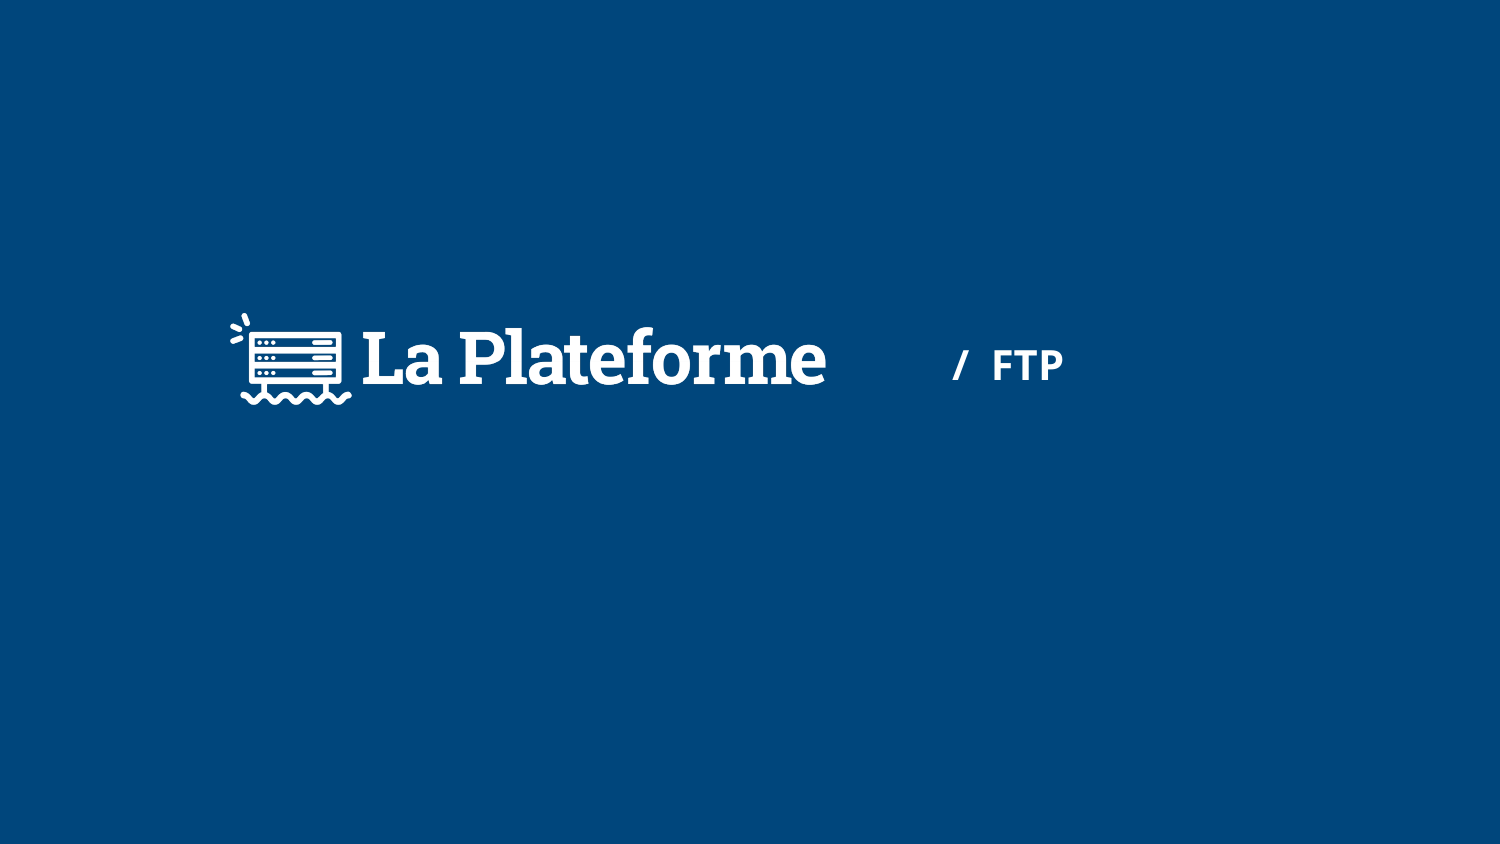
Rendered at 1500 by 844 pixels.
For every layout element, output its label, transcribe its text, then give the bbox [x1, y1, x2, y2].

text_box / FTP [666, 352, 1350, 388]
picture [219, 0, 838, 844]
